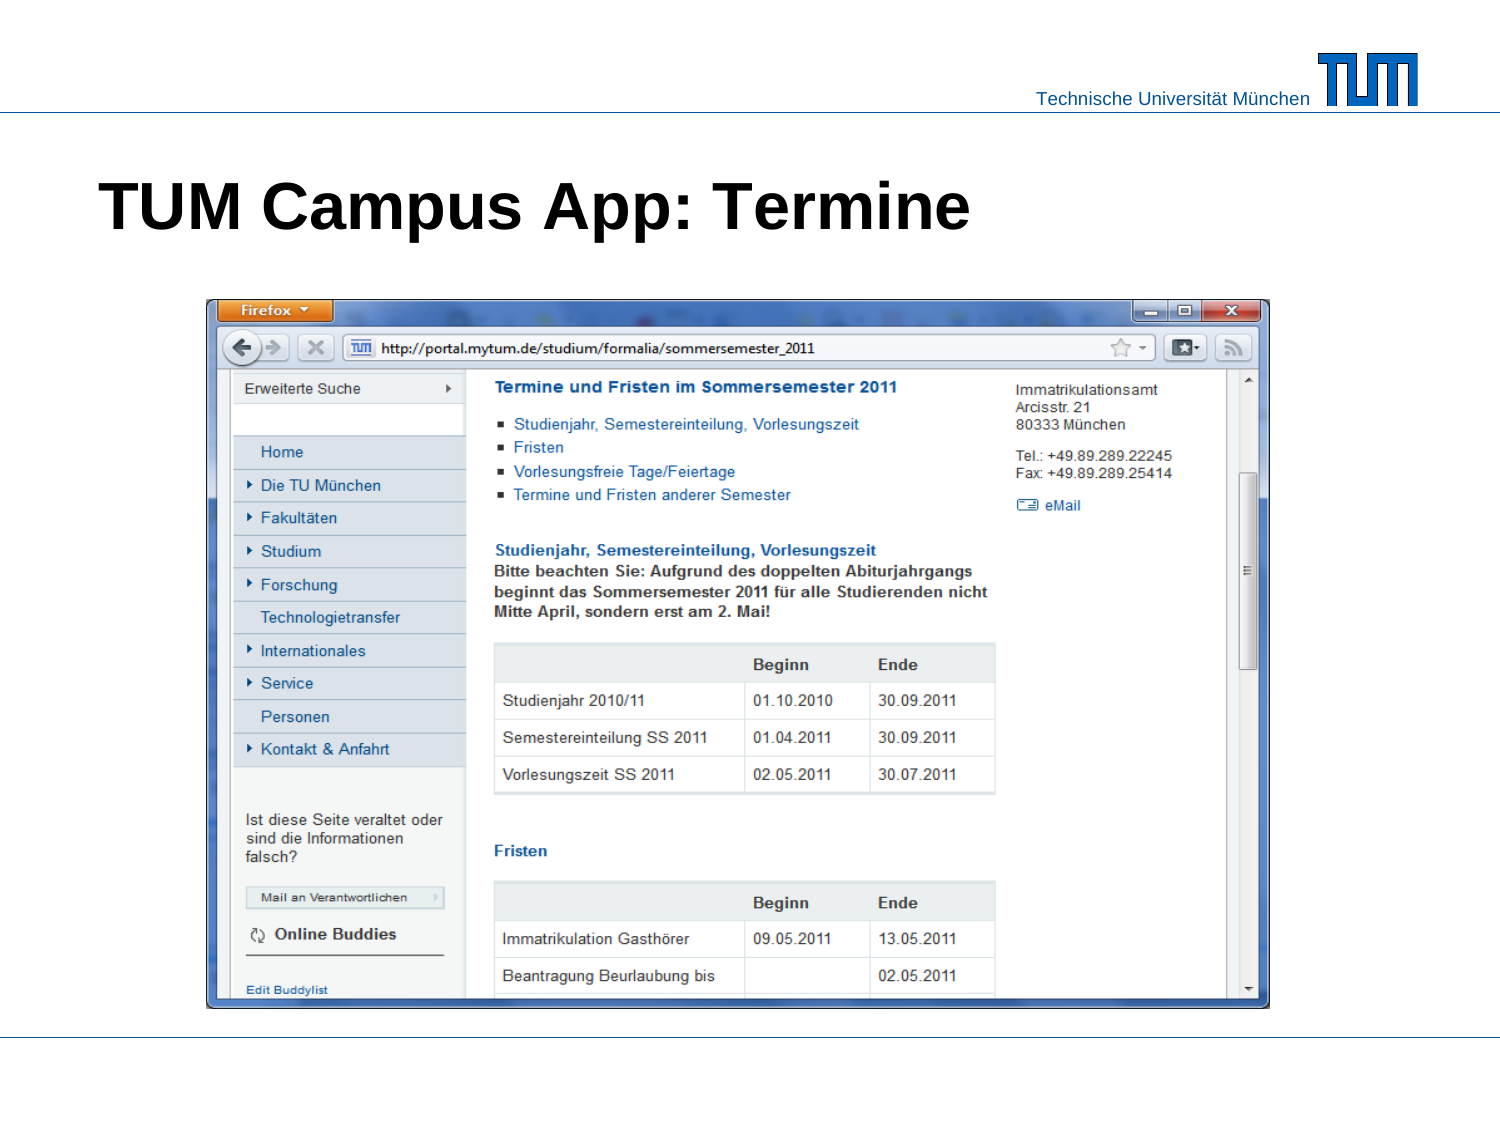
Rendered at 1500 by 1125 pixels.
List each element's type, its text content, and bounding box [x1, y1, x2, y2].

title TUM Campus App: Termine [83, 149, 1417, 250]
picture [206, 299, 1270, 1009]
